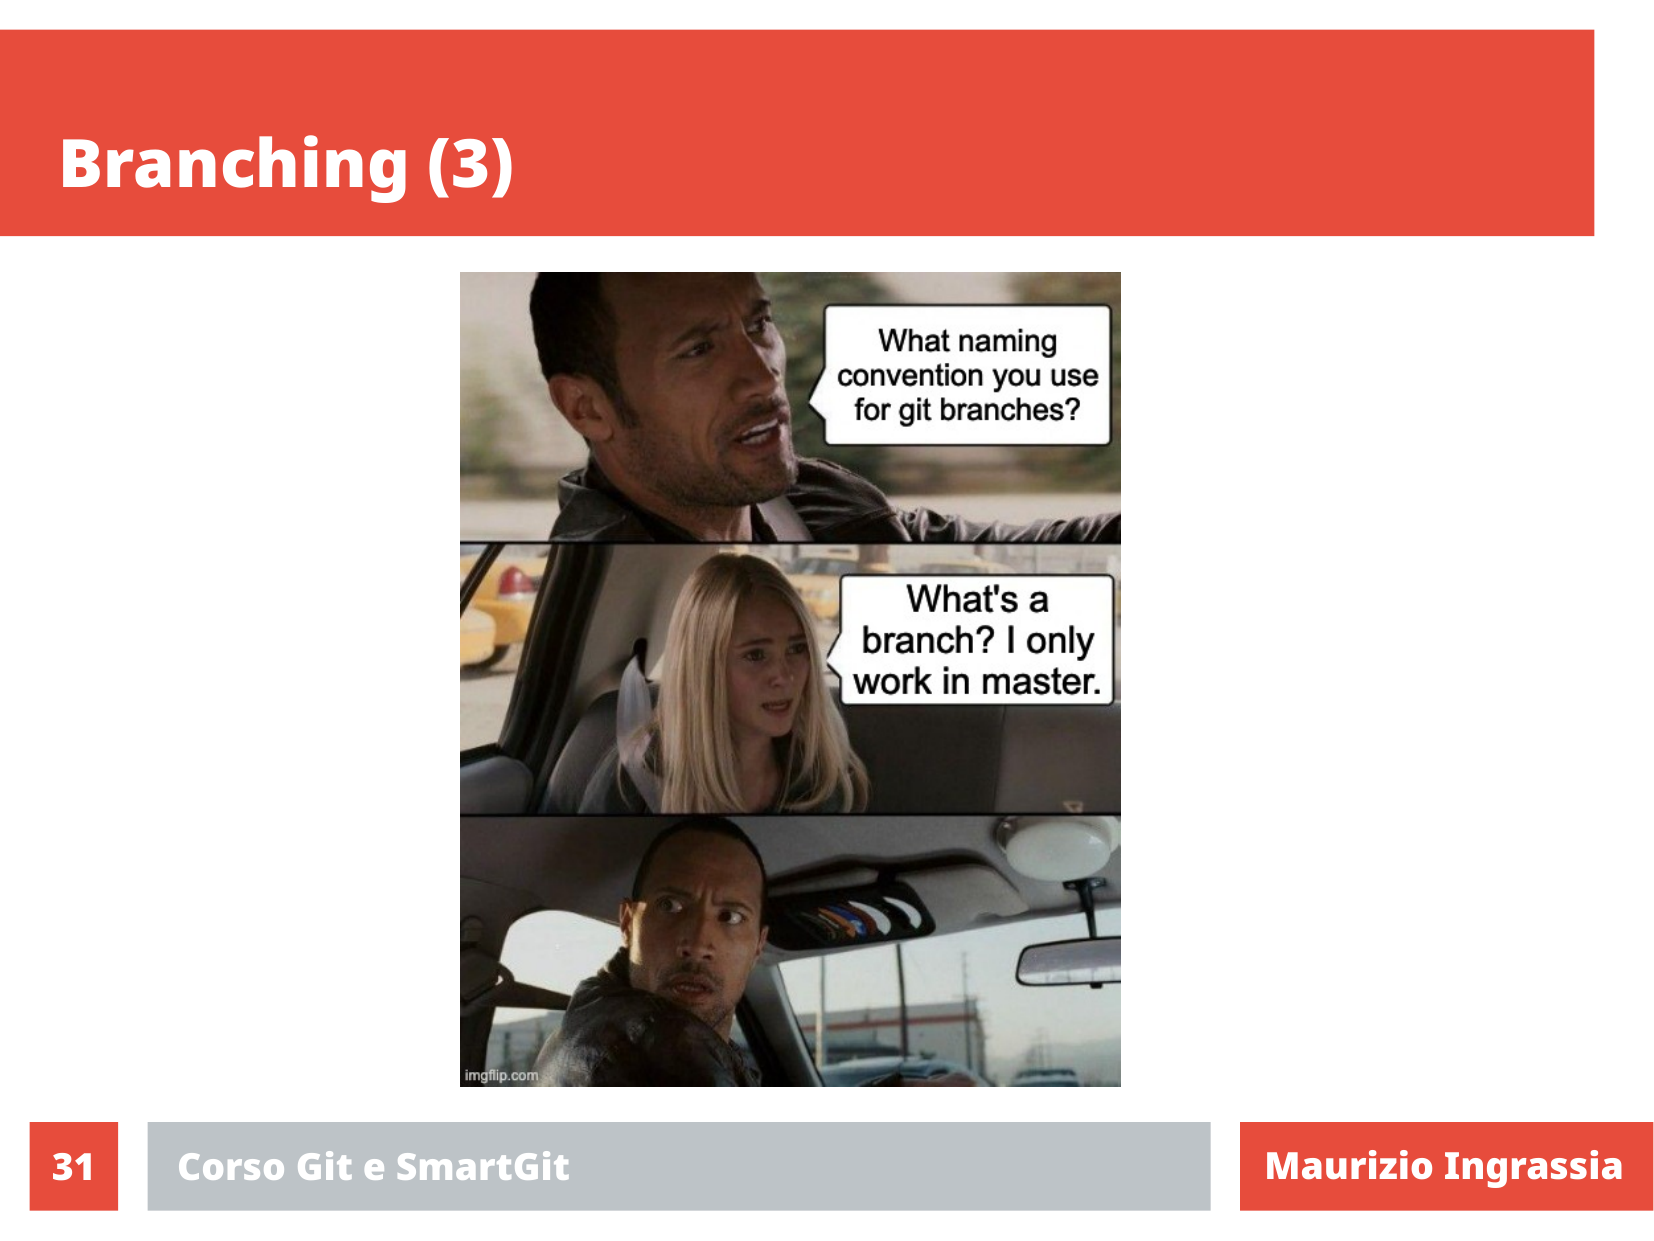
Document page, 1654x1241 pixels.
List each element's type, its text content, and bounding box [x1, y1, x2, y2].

picture [460, 272, 1121, 1087]
title Branching (3) [59, 59, 1595, 207]
